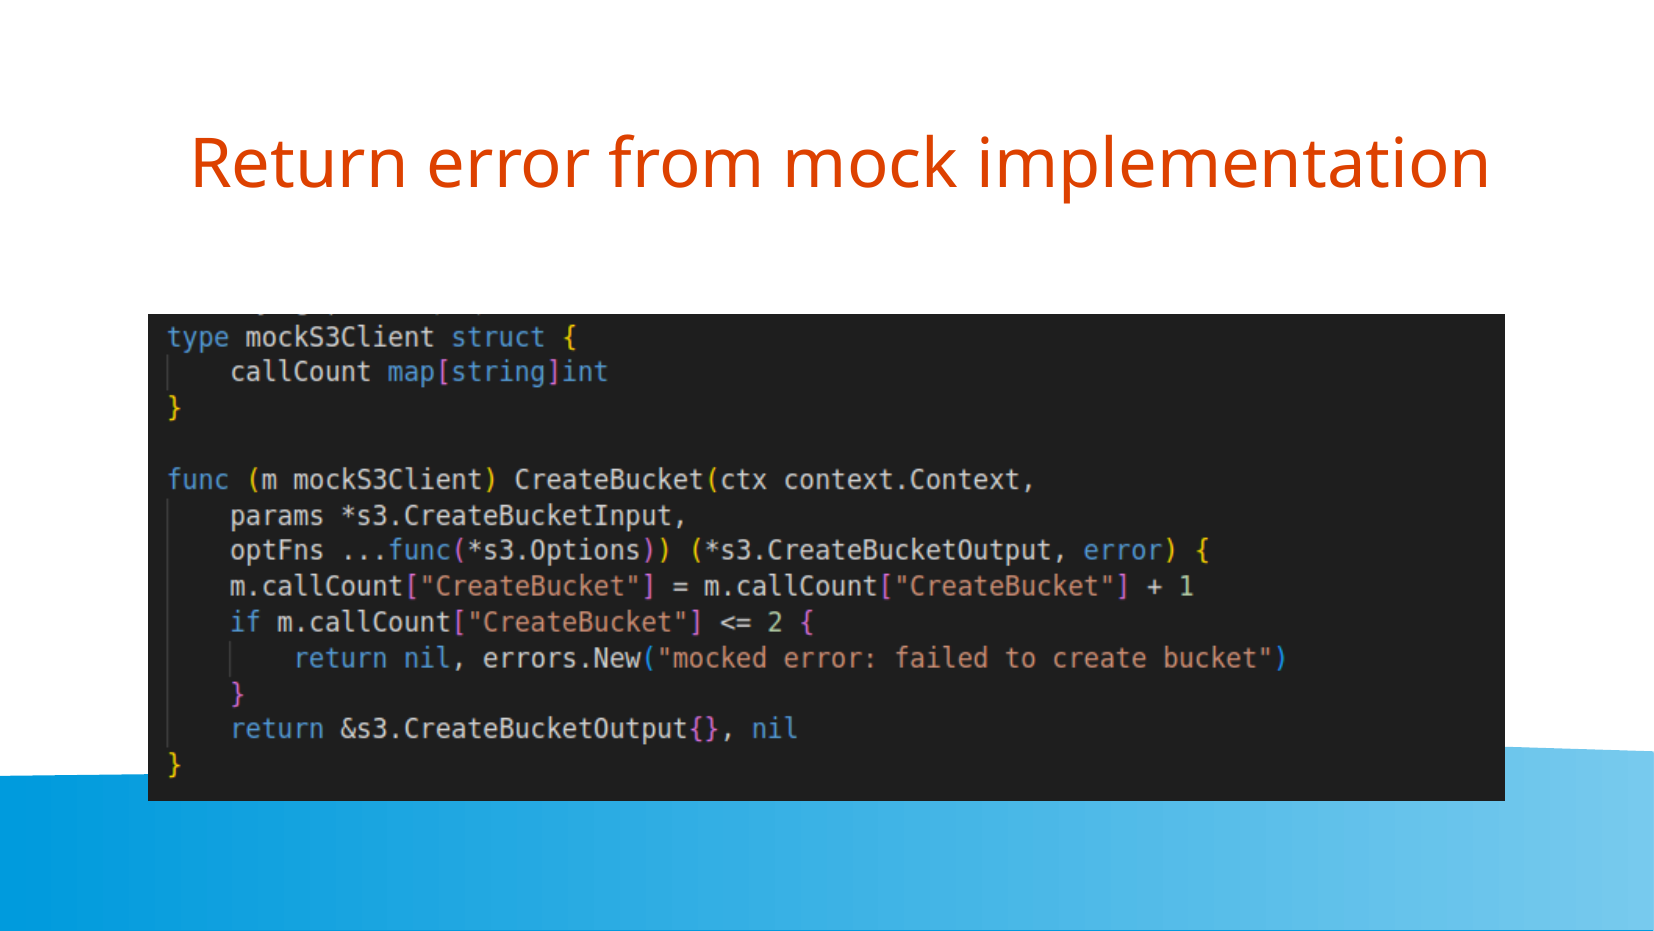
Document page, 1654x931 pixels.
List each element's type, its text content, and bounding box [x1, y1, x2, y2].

title Return error from mock implementation [102, 74, 1580, 248]
picture [148, 314, 1505, 801]
